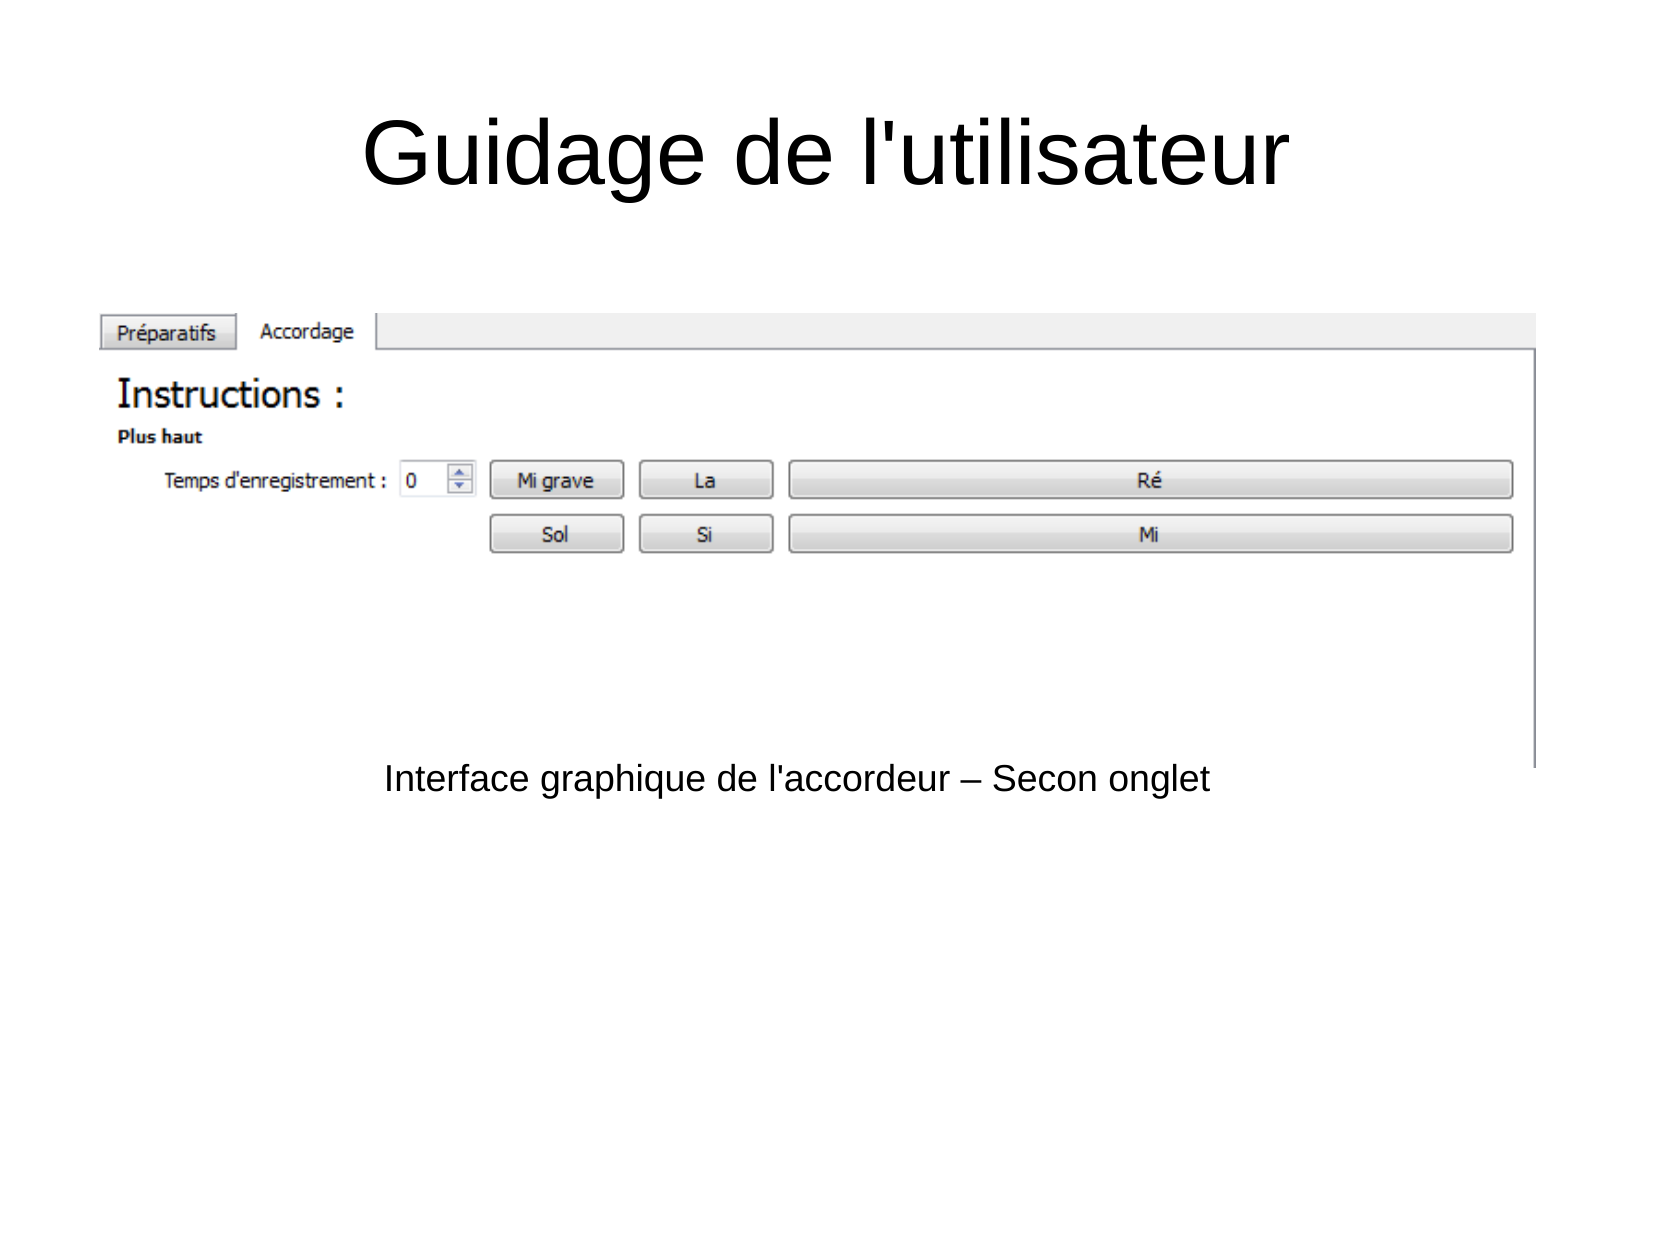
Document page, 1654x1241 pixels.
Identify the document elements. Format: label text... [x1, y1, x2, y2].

picture [99, 313, 1536, 768]
text_box Interface graphique de l'accordeur – Secon onglet [206, 750, 1388, 807]
title Guidage de l'utilisateur [82, 49, 1571, 257]
